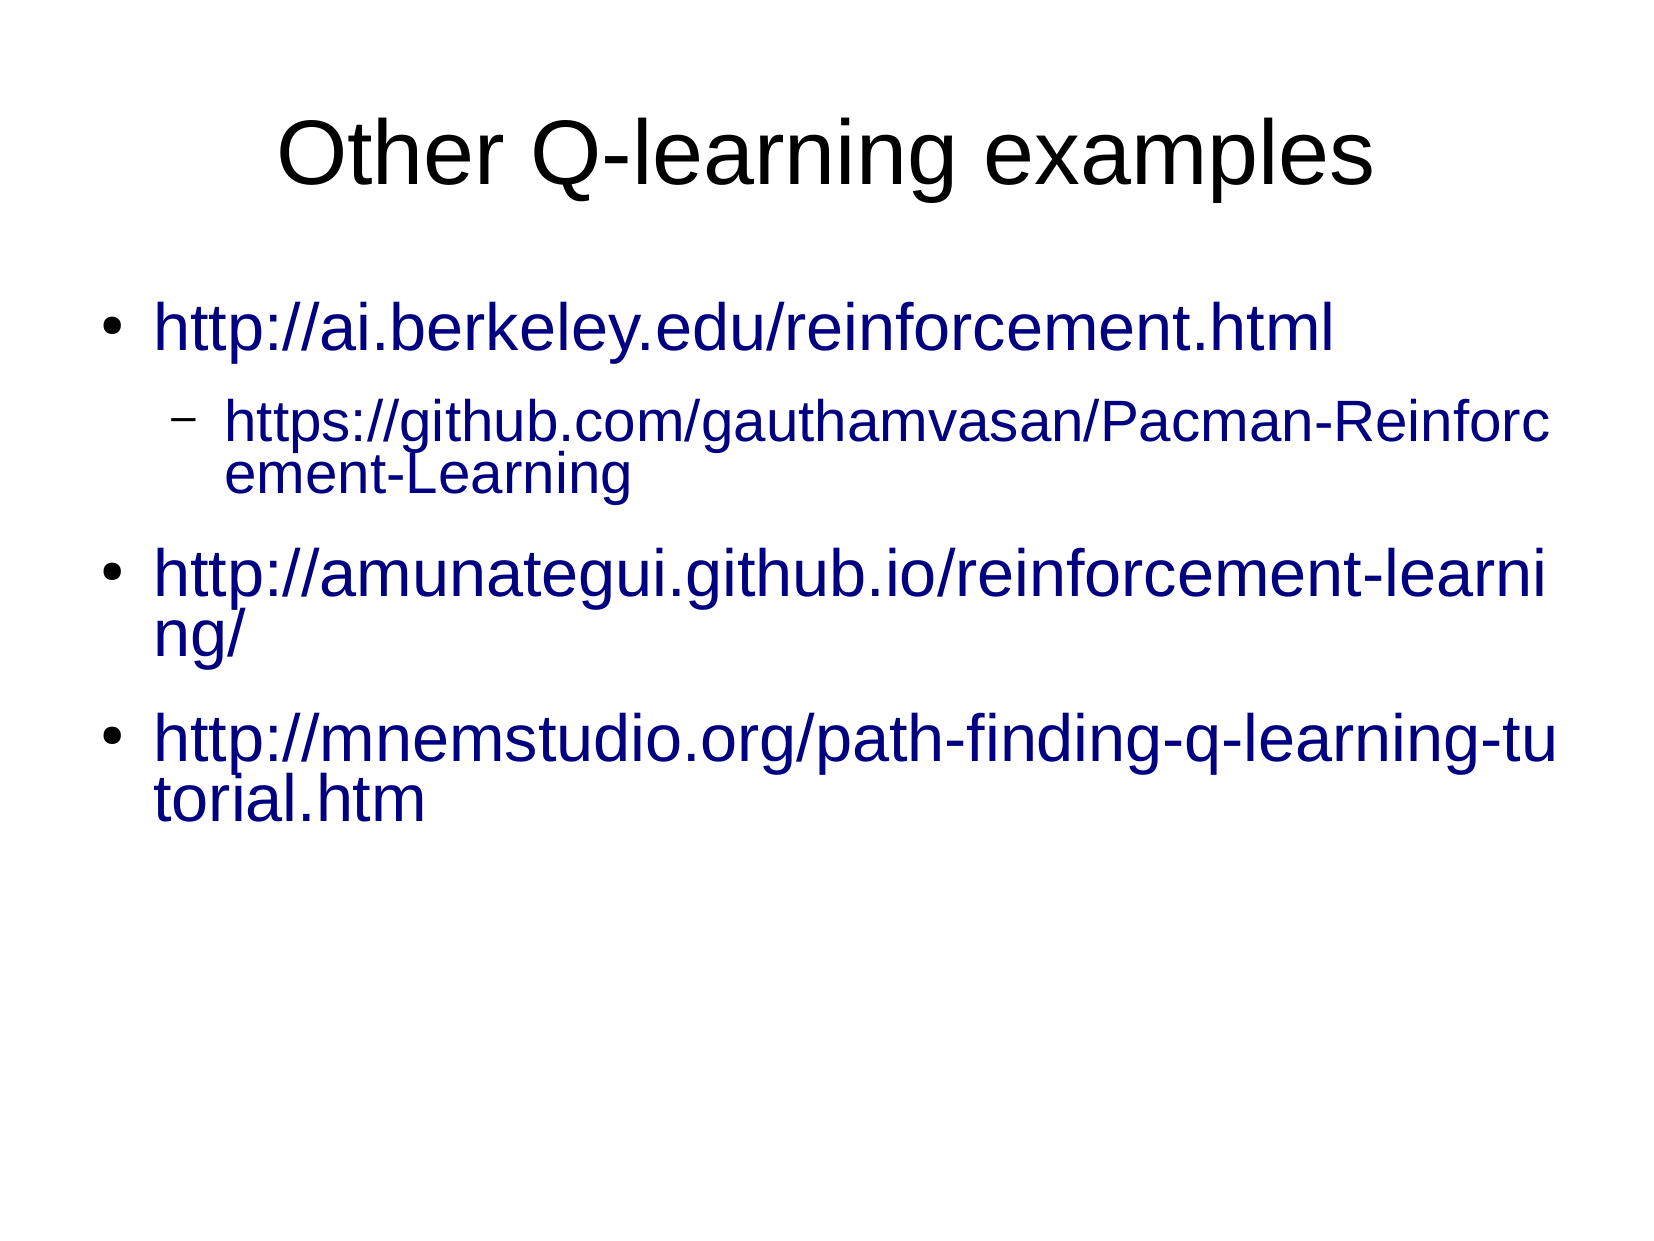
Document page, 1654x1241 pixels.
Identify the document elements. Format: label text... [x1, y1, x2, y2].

list http://ai.berkeley.edu/reinforcement.html https://github.com/gauthamvasan/Pacman-Reinforcement-Learning http://amunategui.github.io/reinforcement-learning/ http://mnemstudio.org/path-finding-q-learning-tutorial.htm [82, 290, 1571, 1010]
title Other Q-learning examples [82, 49, 1571, 257]
